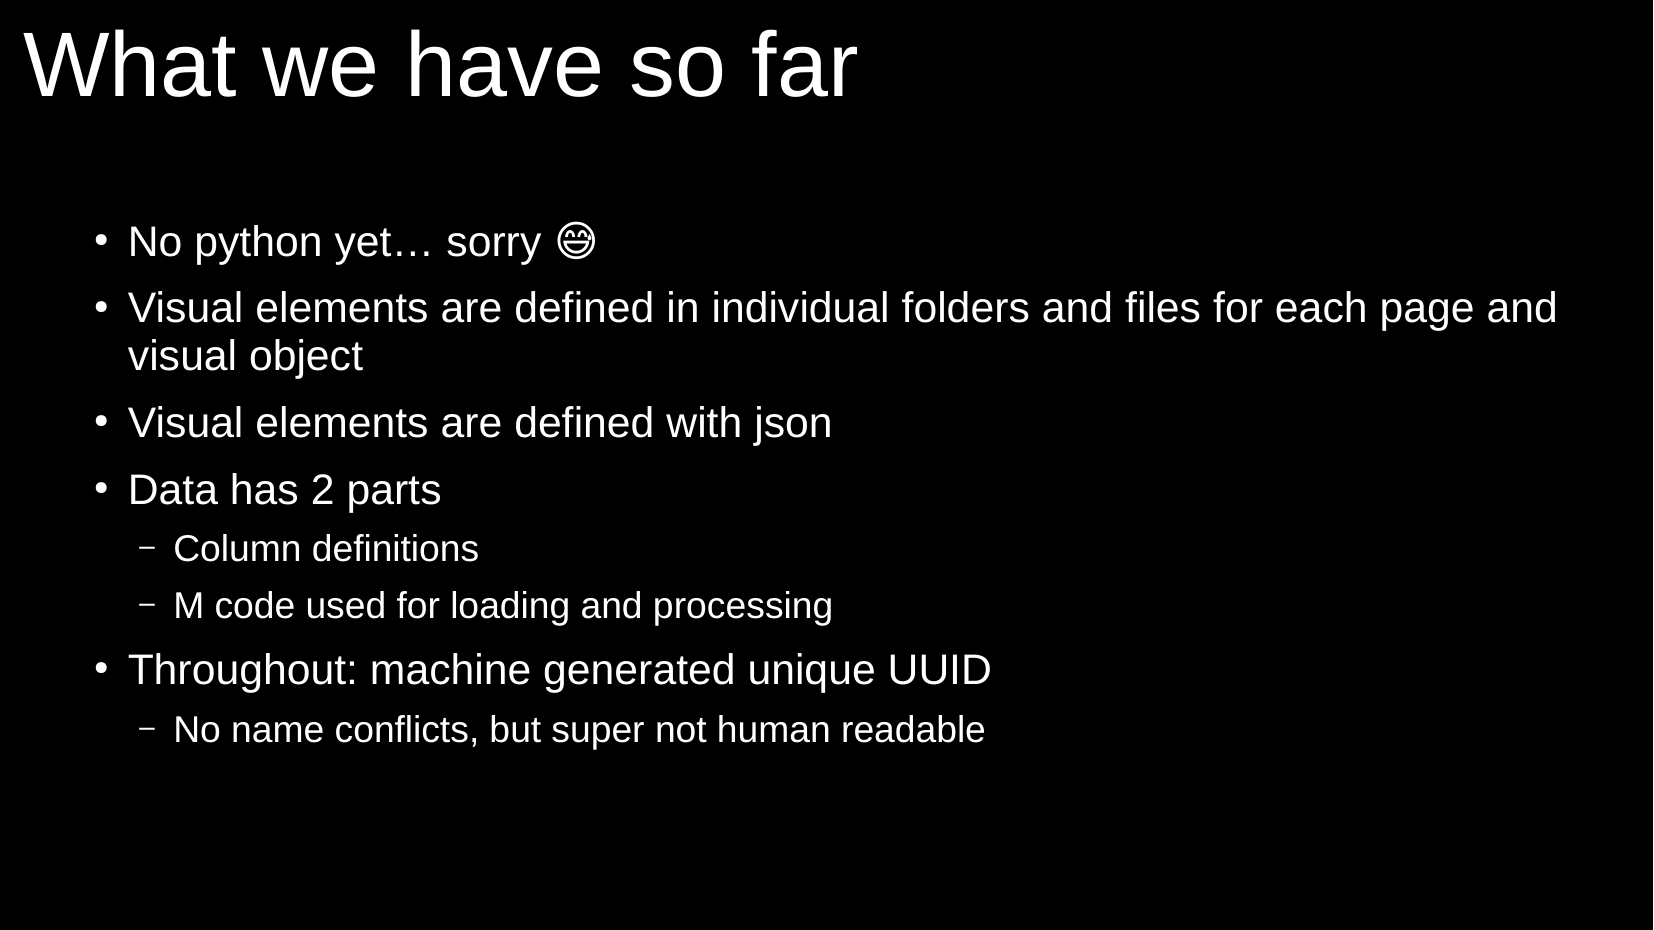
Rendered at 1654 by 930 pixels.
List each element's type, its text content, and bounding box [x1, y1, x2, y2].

list No python yet… sorry 😅 Visual elements are defined in individual folders and files for each page and visual object Visual elements are defined with json Data has 2 parts Column definitions M code used for loading and processing Throughout: machine generated unique UUID No name conflicts, but super not human readable [82, 217, 1571, 757]
title What we have so far [23, 11, 1588, 119]
